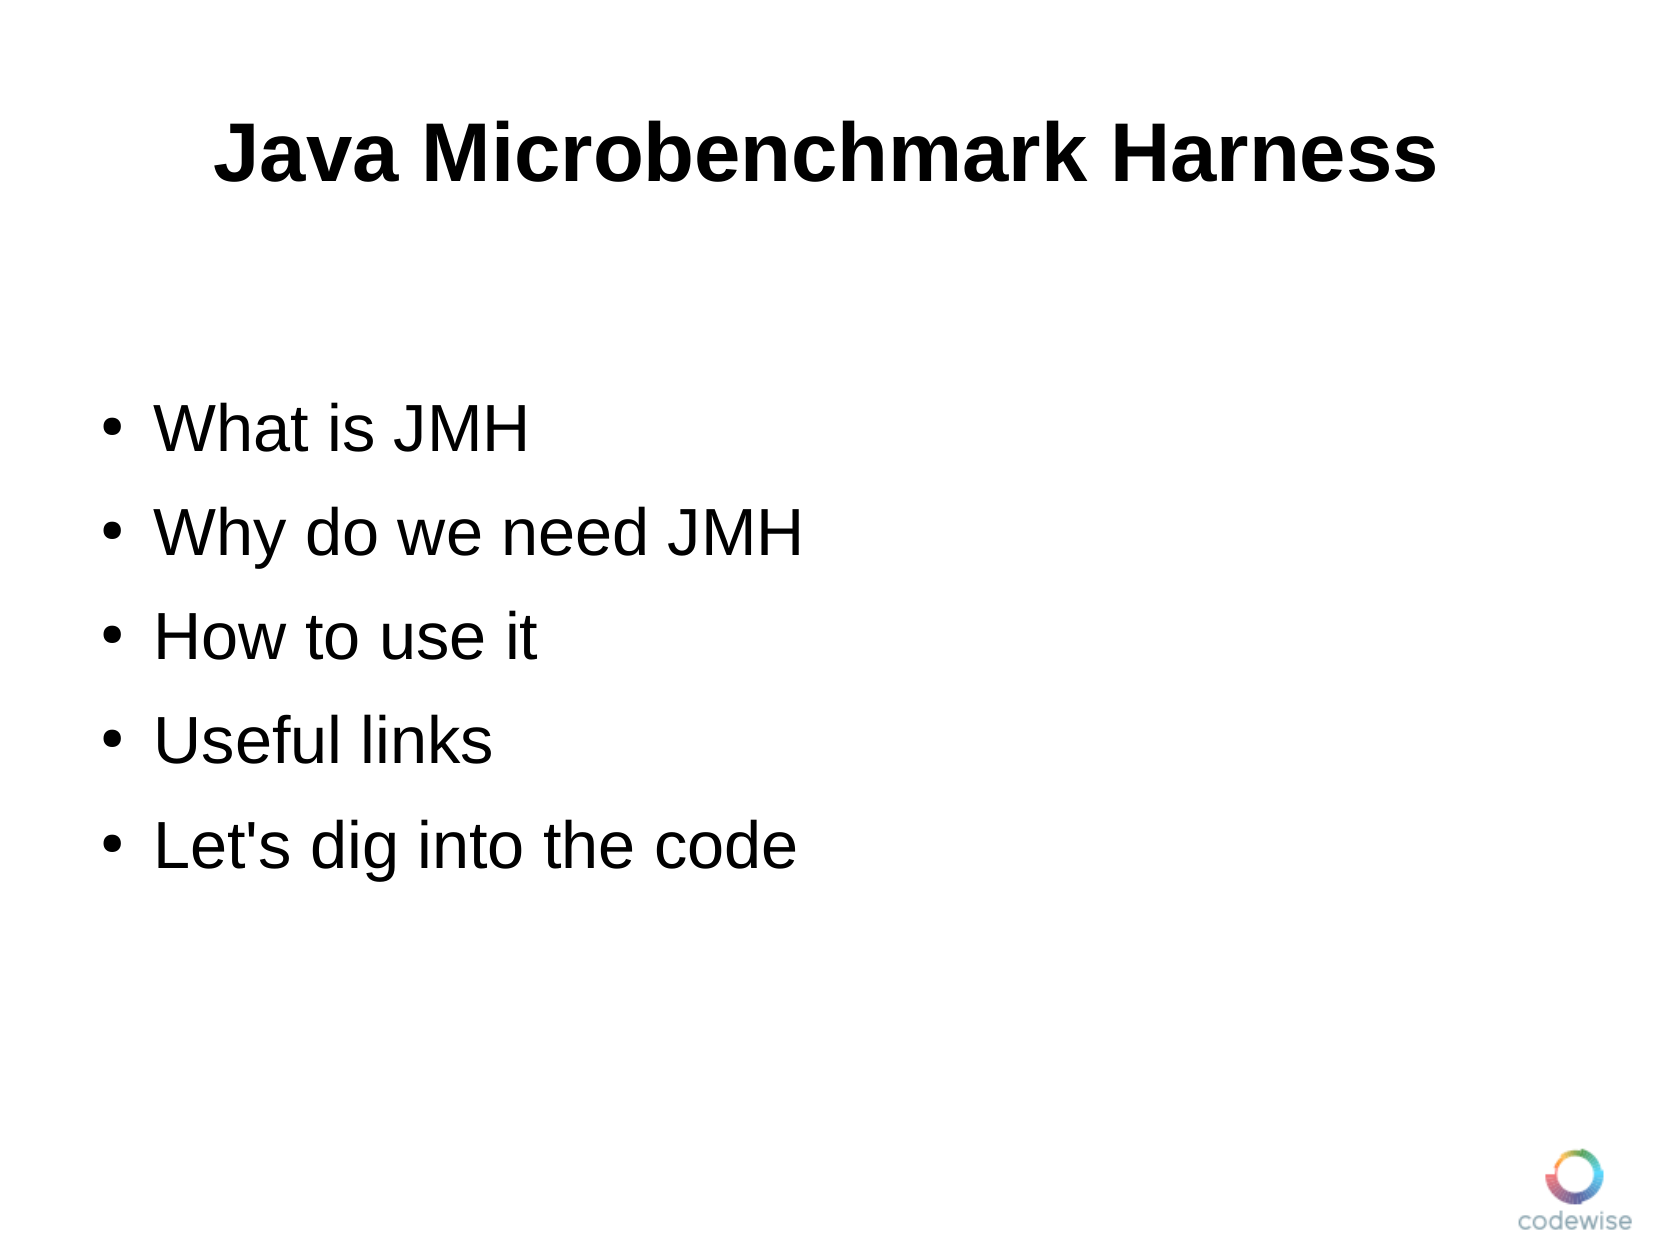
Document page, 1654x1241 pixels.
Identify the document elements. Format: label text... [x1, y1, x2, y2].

picture [1497, 1146, 1654, 1241]
list What is JMH Why do we need JMH How to use it Useful links Let's dig into the code [82, 390, 1538, 1110]
title Java Microbenchmark Harness [82, 49, 1571, 257]
